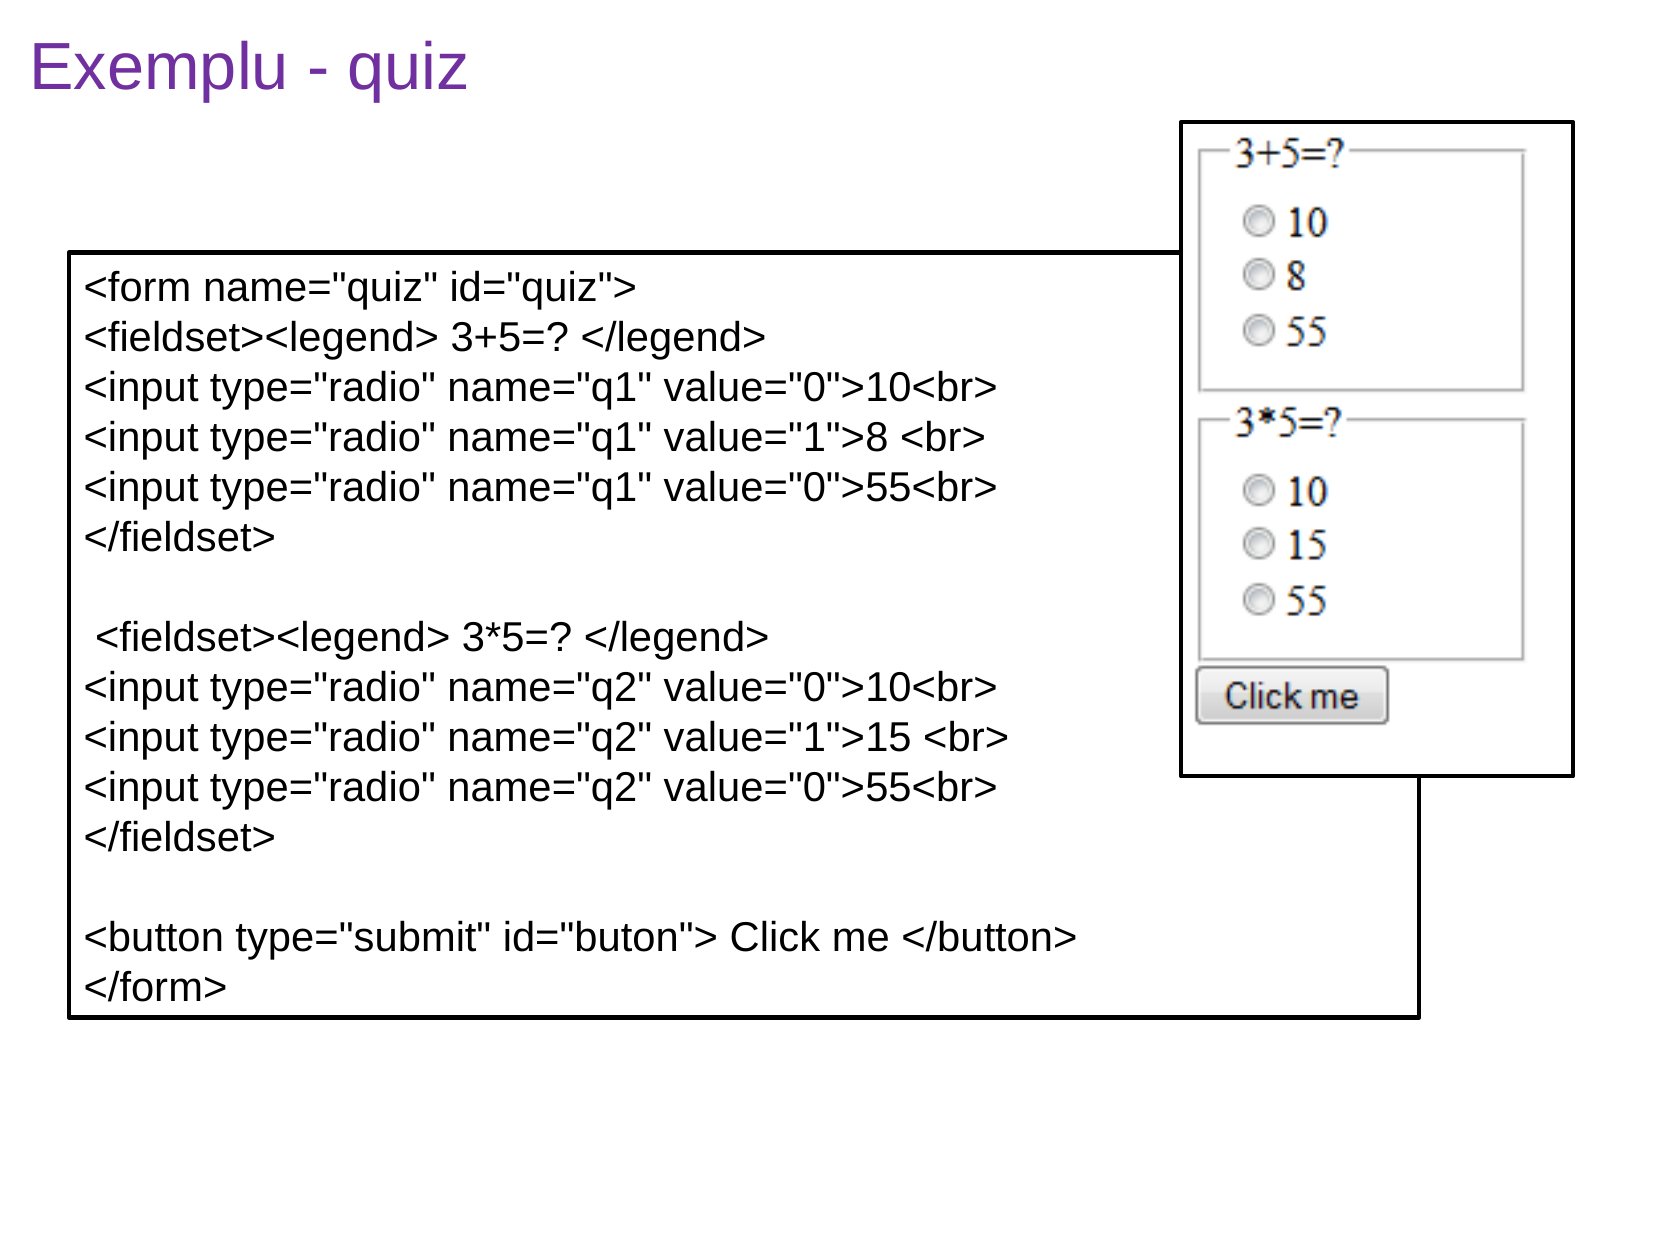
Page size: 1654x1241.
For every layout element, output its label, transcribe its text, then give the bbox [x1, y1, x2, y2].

text_box <form name="quiz" id="quiz"> <fieldset><legend> 3+5=? </legend> <input type="radio" name="q1" value="0">10<br> <input type="radio" name="q1" value="1">8 <br> <input type="radio" name="q1" value="0">55<br> </fieldset> <fieldset><legend> 3*5=? </legend> <input type="radio" name="q2" value="0">10<br> <input type="radio" name="q2" value="1">15 <br> <input type="radio" name="q2" value="0">55<br> </fieldset> <button type="submit" id="buton"> Click me </button> </form> [68, 252, 1420, 1018]
text_box Exemplu - quiz [14, 15, 1654, 751]
picture [1183, 123, 1571, 775]
